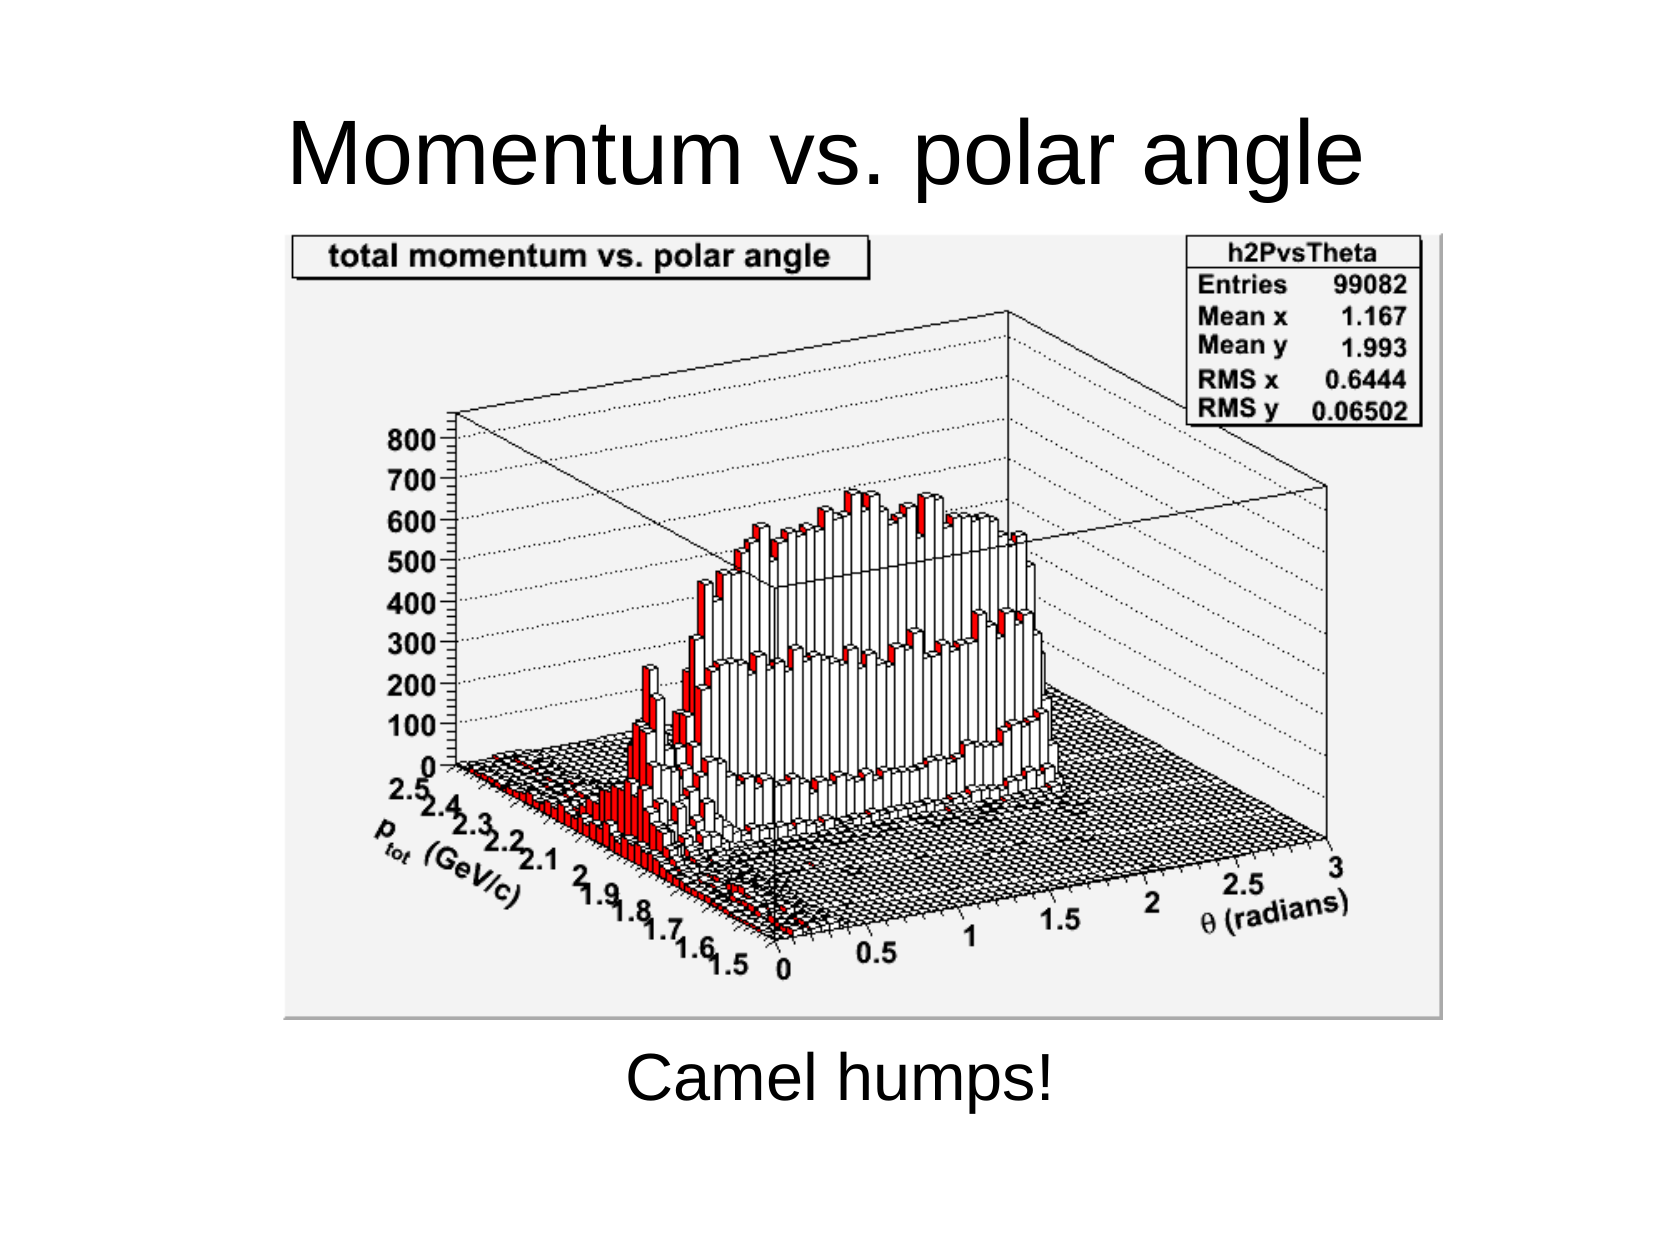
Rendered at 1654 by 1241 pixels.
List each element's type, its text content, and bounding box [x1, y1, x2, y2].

list Camel humps! [607, 1040, 1126, 1126]
title Momentum vs. polar angle [82, 49, 1571, 257]
picture [282, 257, 1443, 1020]
